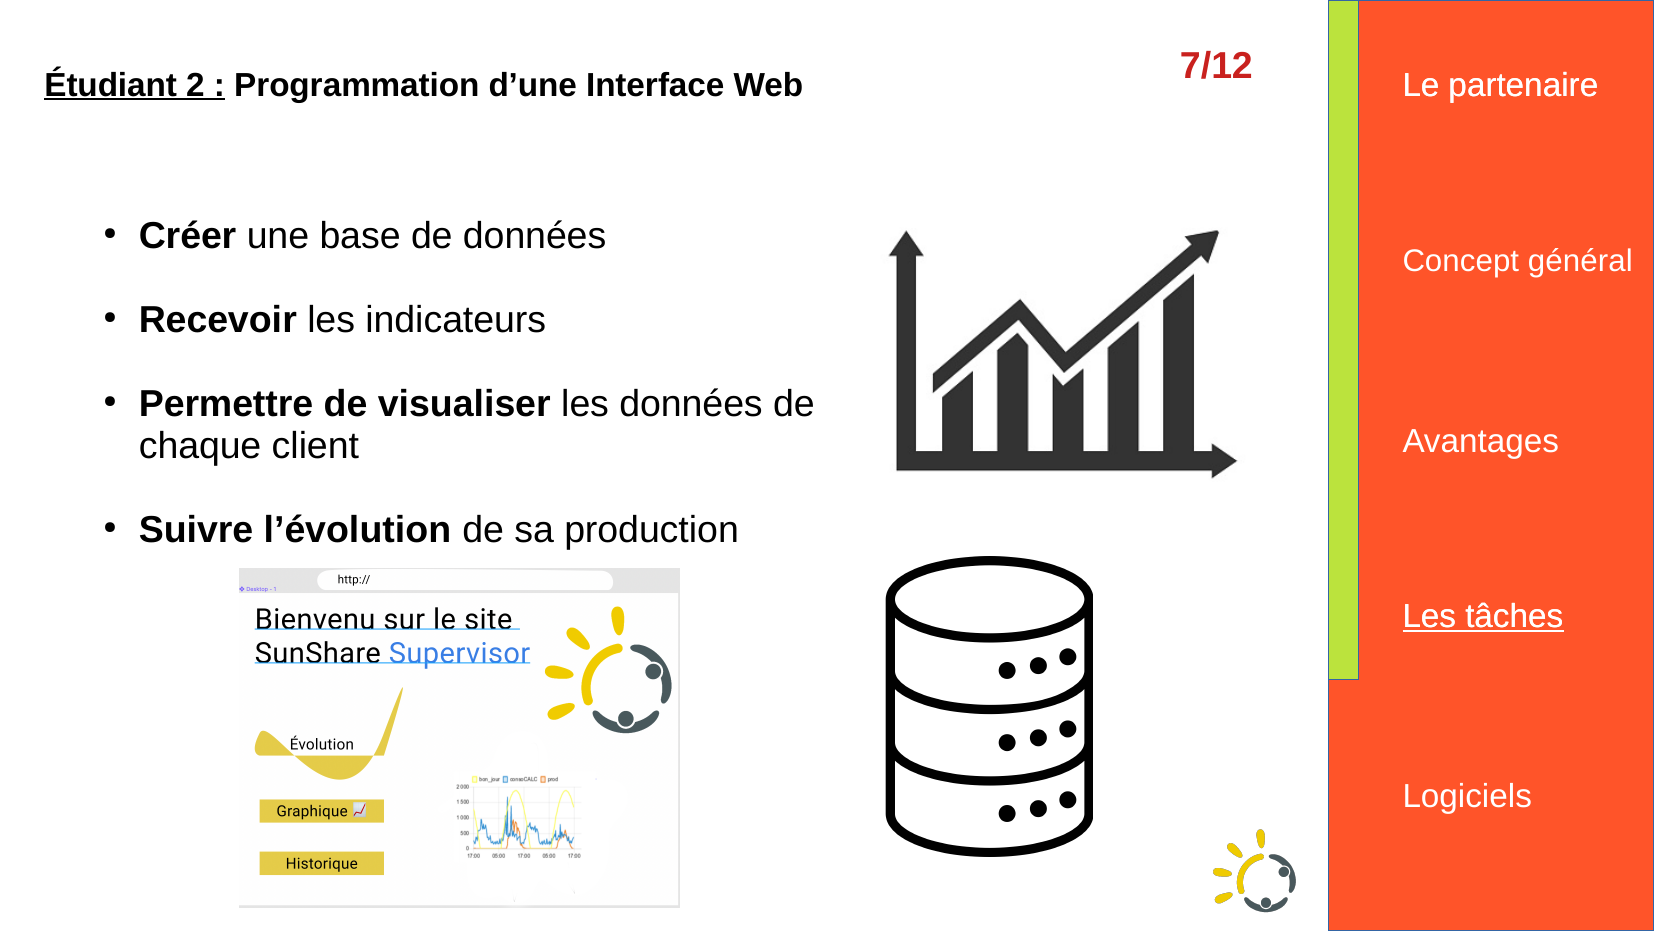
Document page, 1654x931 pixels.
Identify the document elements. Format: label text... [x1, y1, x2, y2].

text_box Créer une base de données Recevoir les indicateurs Permettre de visualiser les données de chaque client Suivre l’évolution de sa production [88, 206, 826, 569]
picture [239, 568, 680, 909]
text_box [1328, 0, 1359, 680]
picture [1210, 826, 1300, 916]
text_box Les tâches [1387, 590, 1654, 678]
text_box Le partenaire [1387, 59, 1654, 116]
text_box Étudiant 2 : Programmation d’une Interface Web [29, 58, 916, 148]
picture [826, 118, 1300, 857]
